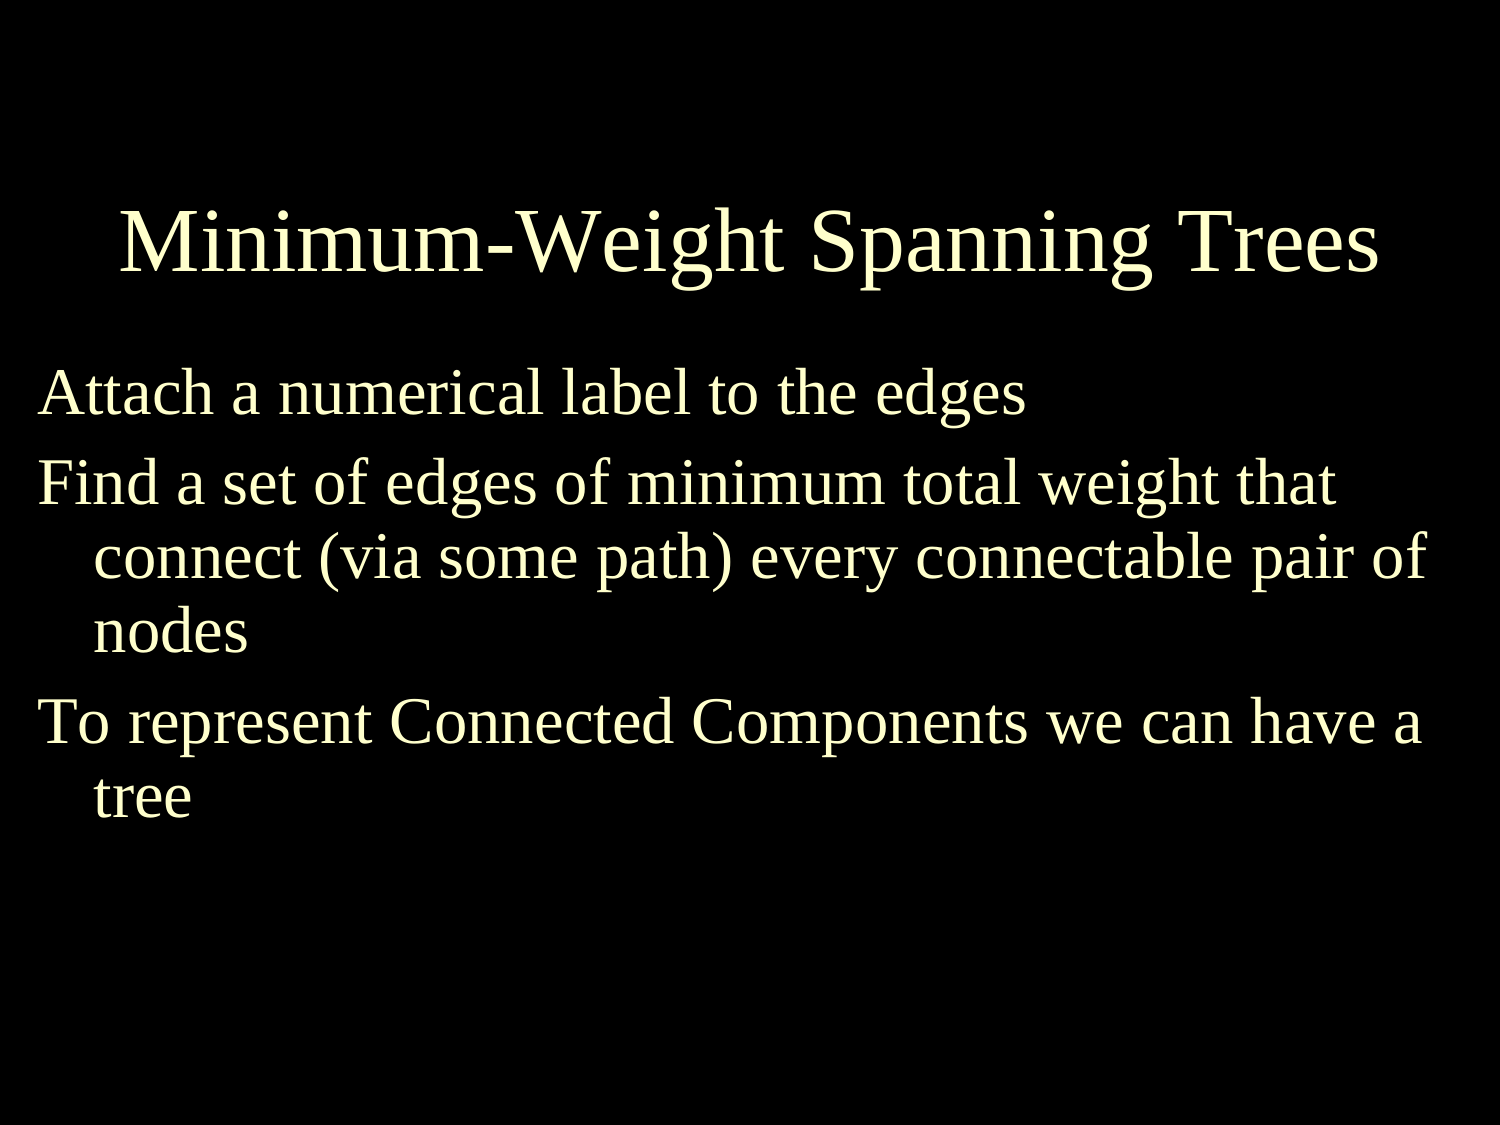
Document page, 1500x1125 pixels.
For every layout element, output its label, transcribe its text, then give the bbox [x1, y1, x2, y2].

title Minimum-Weight Spanning Trees [22, 145, 1480, 336]
list Attach a numerical label to the edges Find a set of edges of minimum total weight that connect (via some path) every connectable pair of nodes To represent Connected Components we can have a tree [22, 347, 1482, 1026]
